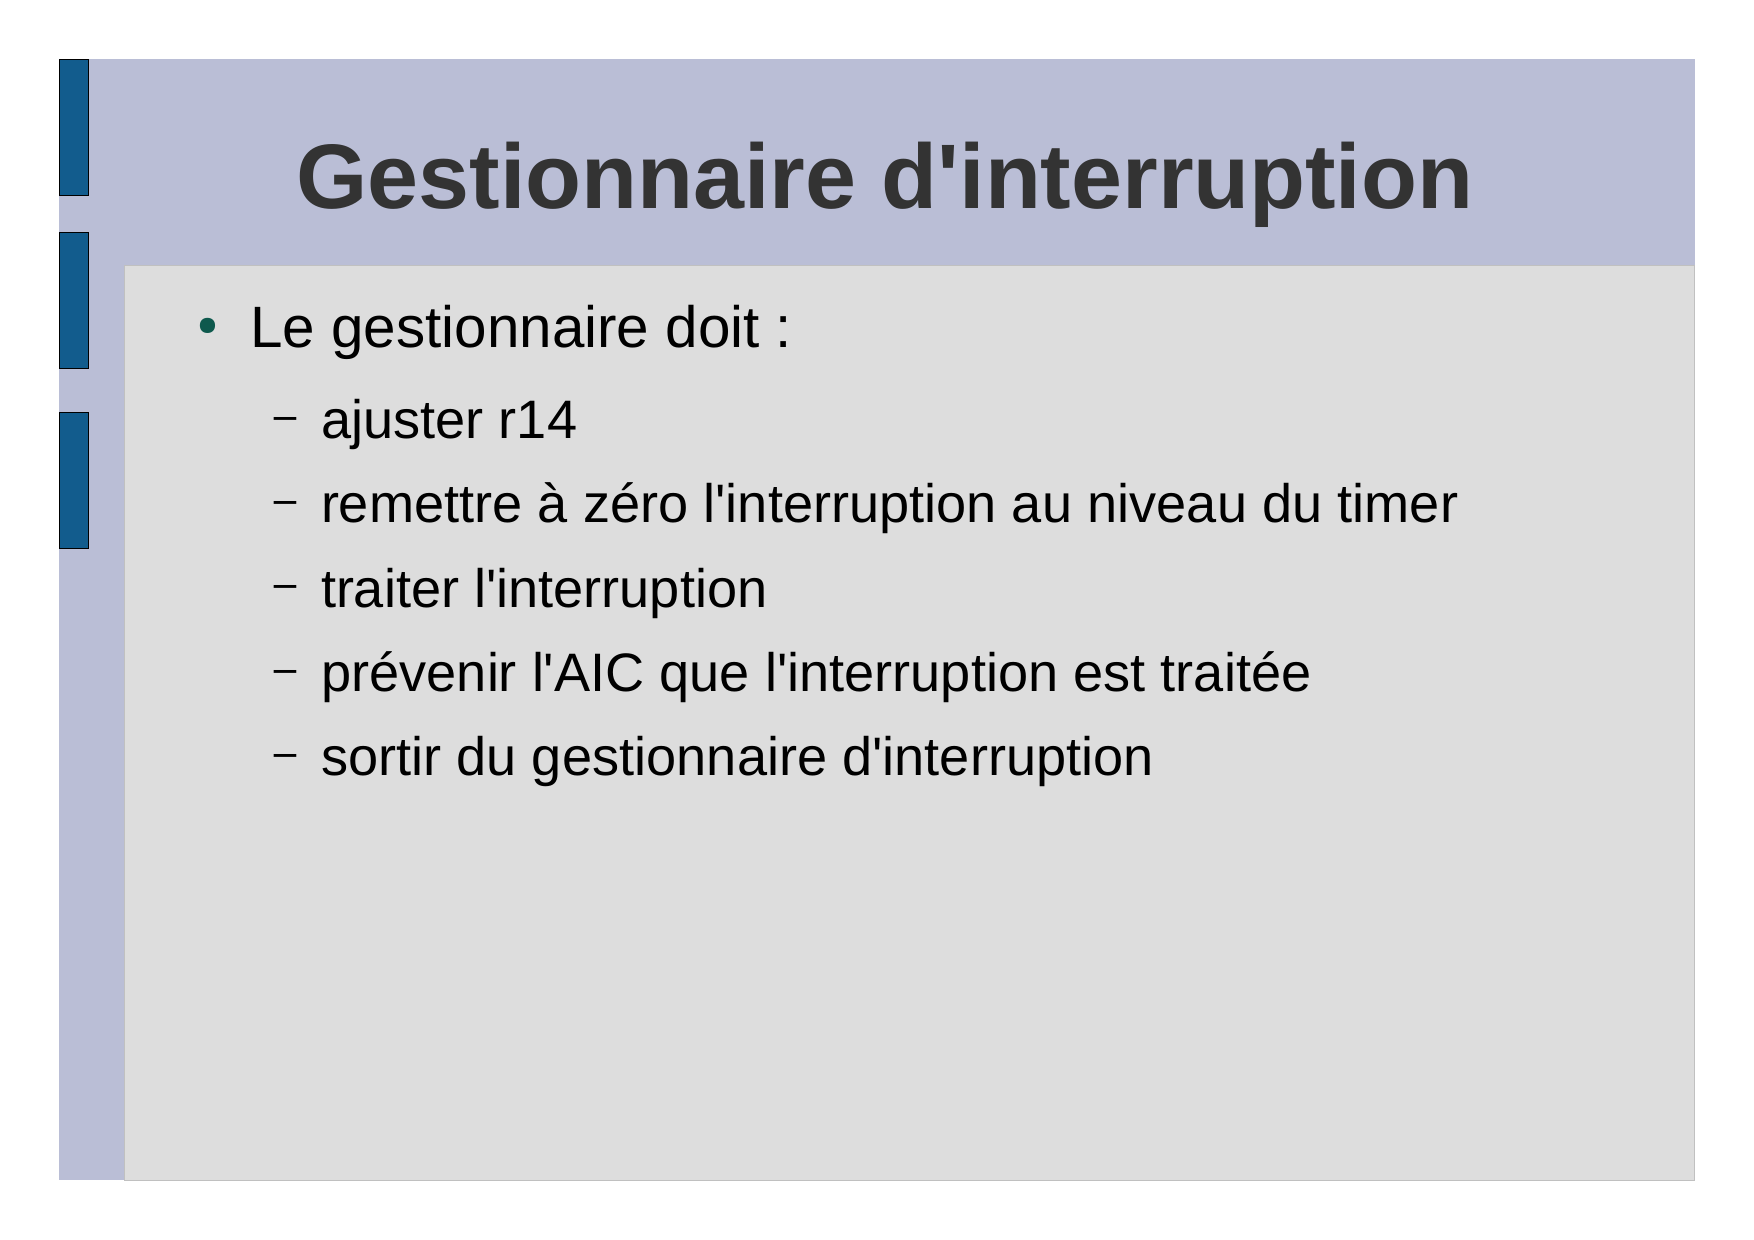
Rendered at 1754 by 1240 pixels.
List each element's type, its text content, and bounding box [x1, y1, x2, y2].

title Gestionnaire d'interruption [118, 88, 1654, 266]
list Le gestionnaire doit : ajuster r14 remettre à zéro l'interruption au niveau du timer traiter l'interruption prévenir l'AIC que l'interruption est traitée sortir du gestionnaire d'interruption [179, 295, 1625, 1093]
